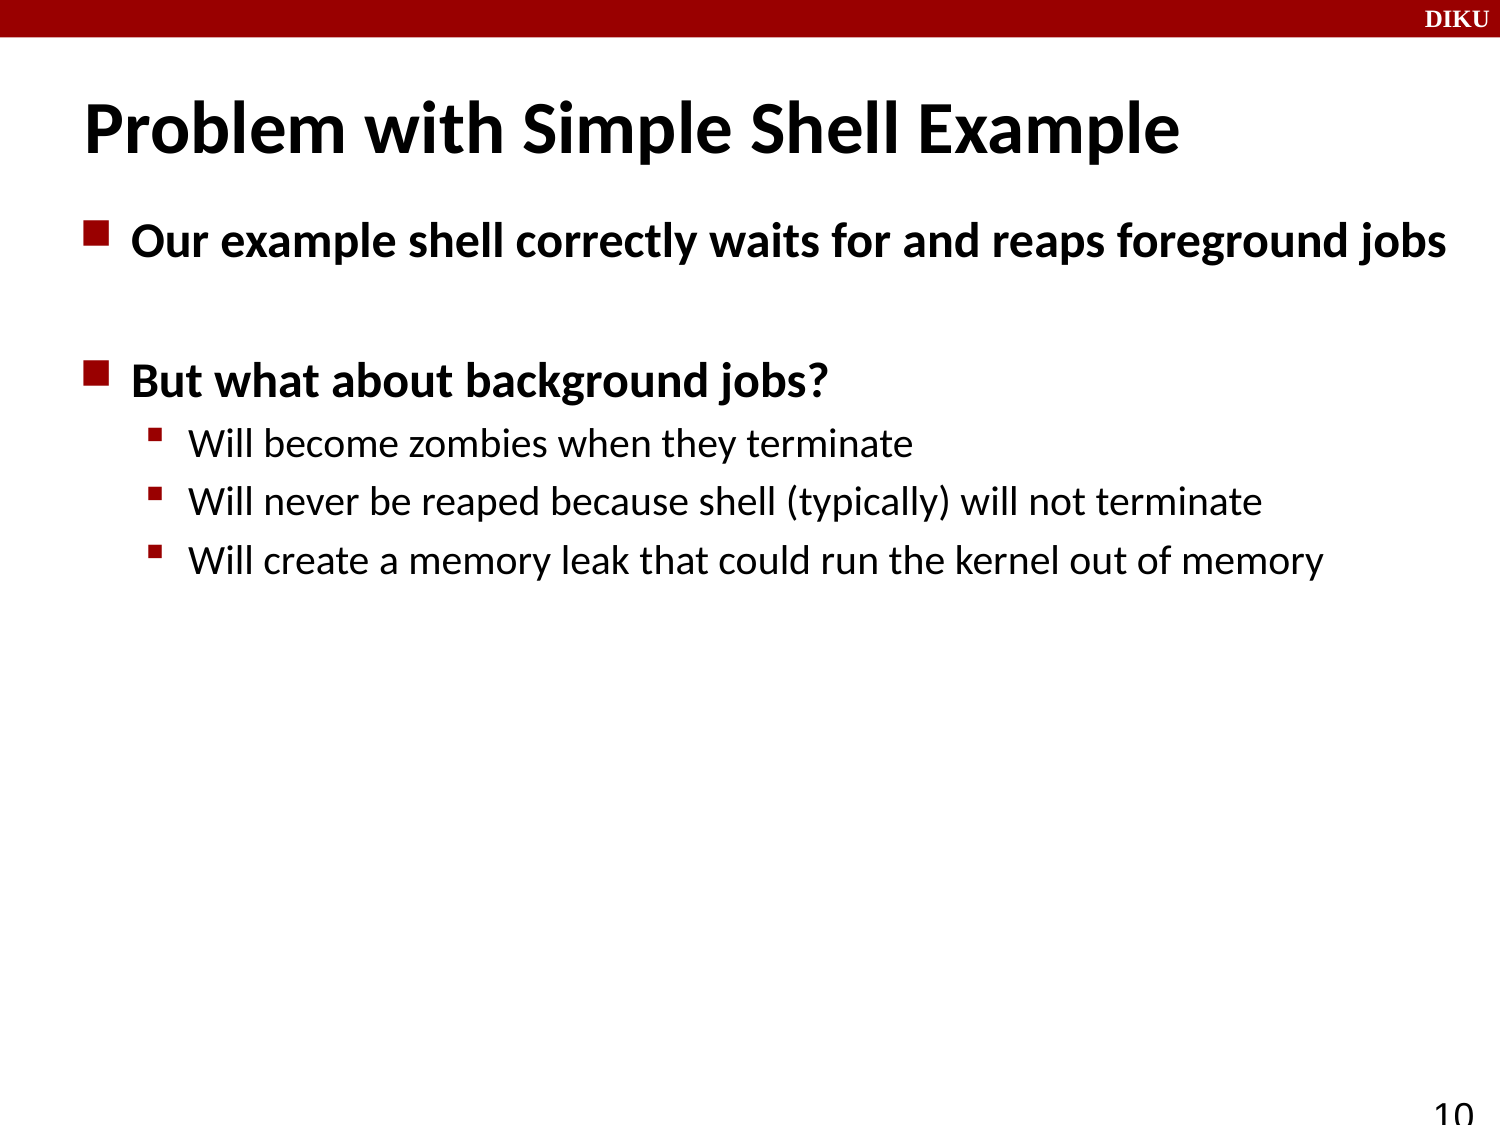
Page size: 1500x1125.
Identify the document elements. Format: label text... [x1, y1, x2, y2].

text_box Our example shell correctly waits for and reaps foreground jobs But what about background jobs? Will become zombies when they terminate Will never be reaped because shell (typically) will not terminate Will create a memory leak that could run the kernel out of memory [69, 200, 1472, 775]
text_box Problem with Simple Shell Example [69, 59, 1500, 188]
